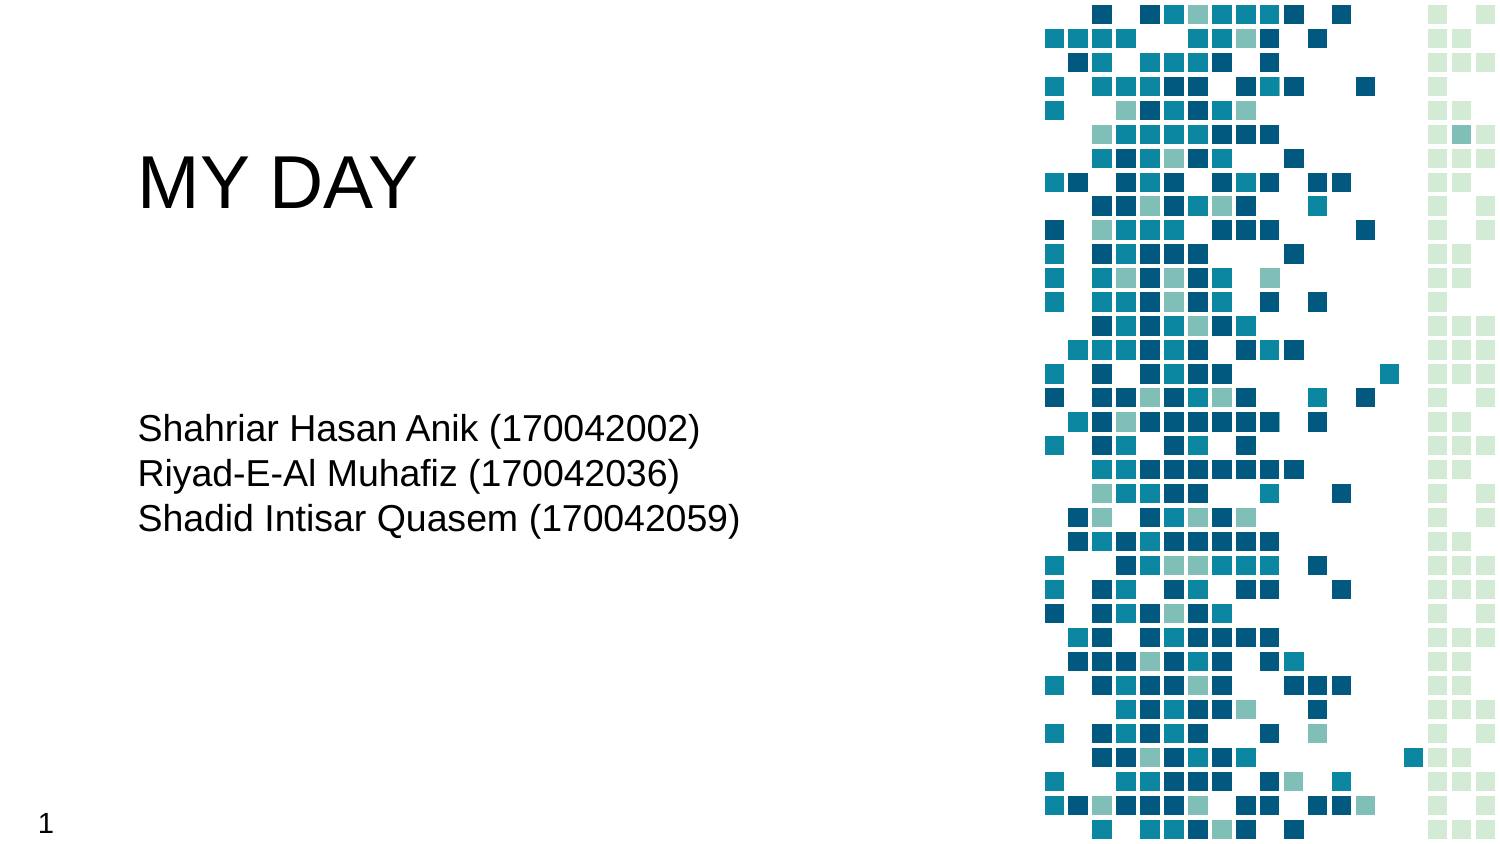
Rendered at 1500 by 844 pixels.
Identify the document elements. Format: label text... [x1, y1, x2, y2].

text_box 1 [23, 797, 63, 844]
title MY DAY Shahriar Hasan Anik (170042002) Riyad-E-Al Muhafiz (170042036) Shadid Intisar Quasem (170042059) [122, 118, 1009, 310]
